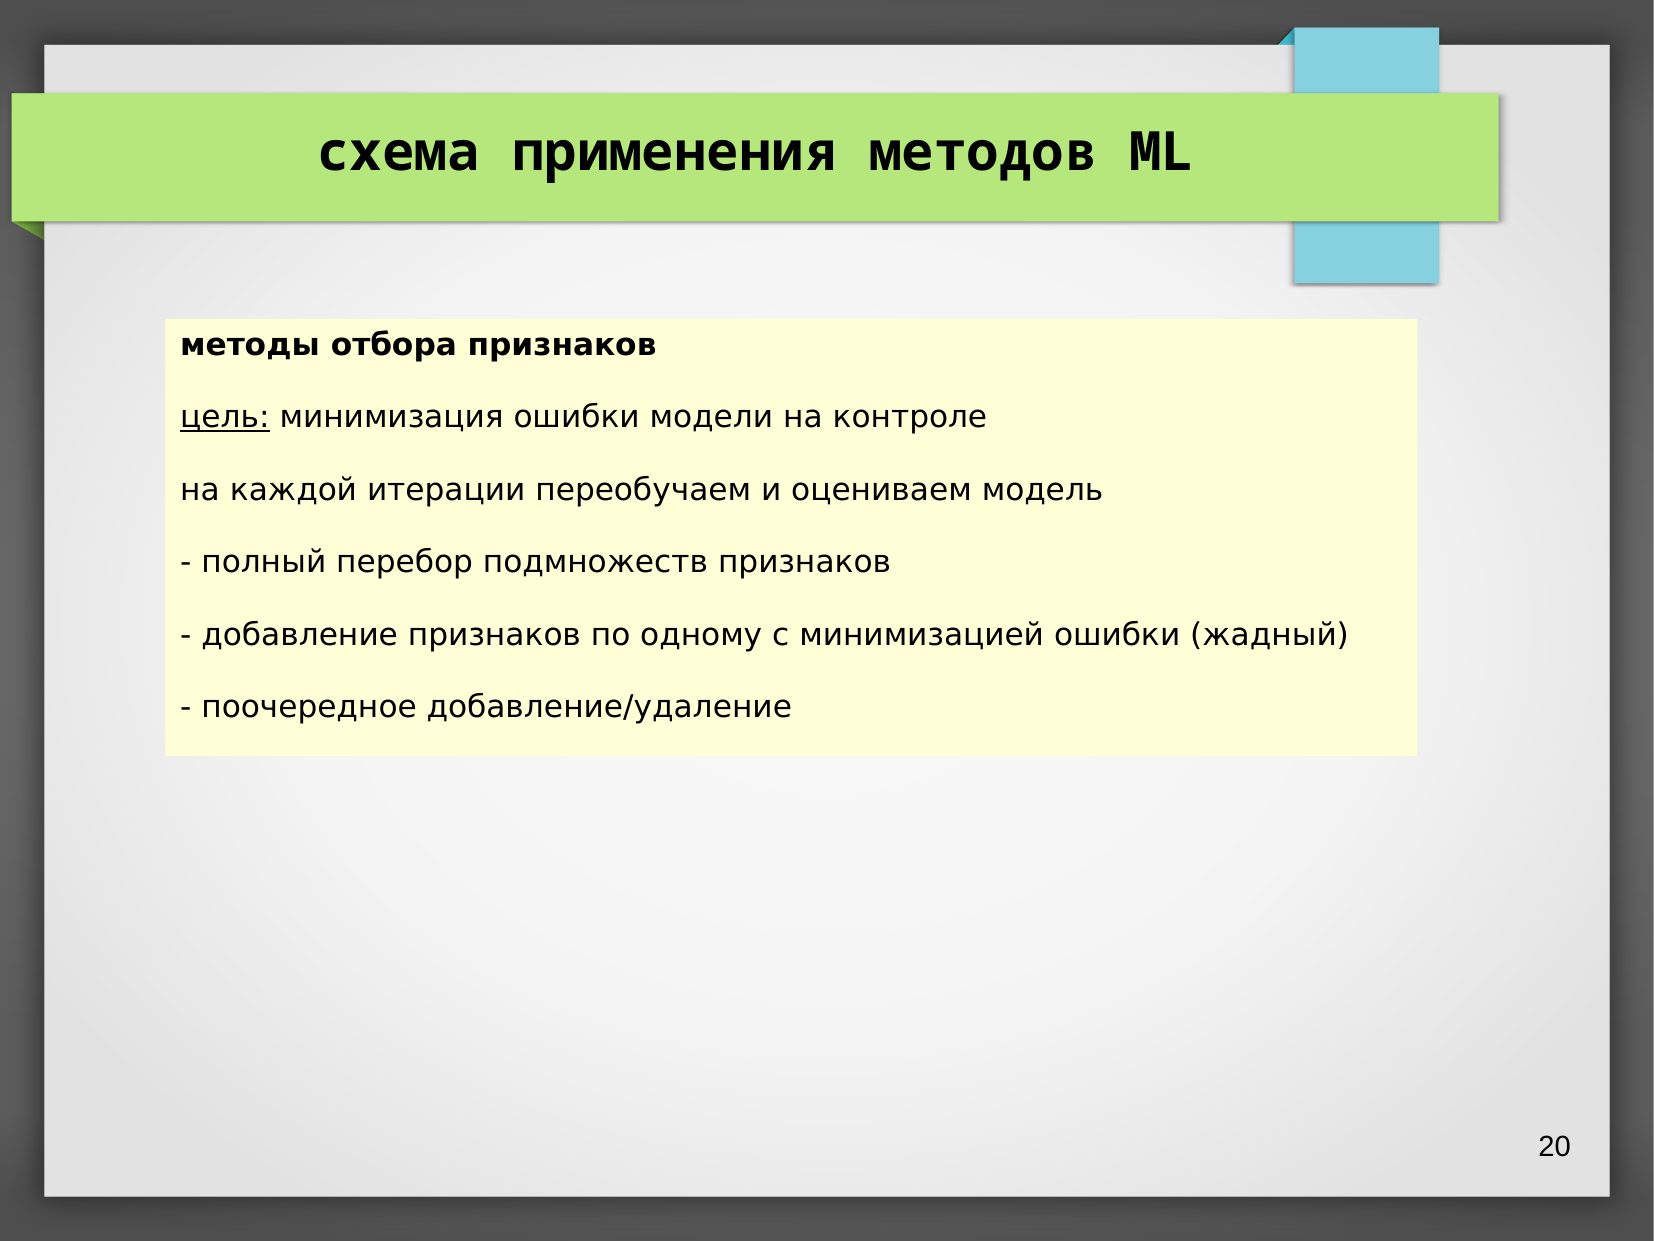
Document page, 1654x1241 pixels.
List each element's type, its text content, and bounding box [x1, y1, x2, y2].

title схема применения методов ML [47, 109, 1465, 189]
text_box методы отбора признаков цель: минимизация ошибки модели на контроле на каждой итерации переобучаем и оцениваем модель - полный перебор подмножеств признаков - добавление признаков по одному с минимизацией ошибки (жадный) - поочередное добавление/удаление [165, 318, 1418, 756]
picture [0, 0, 1654, 1241]
